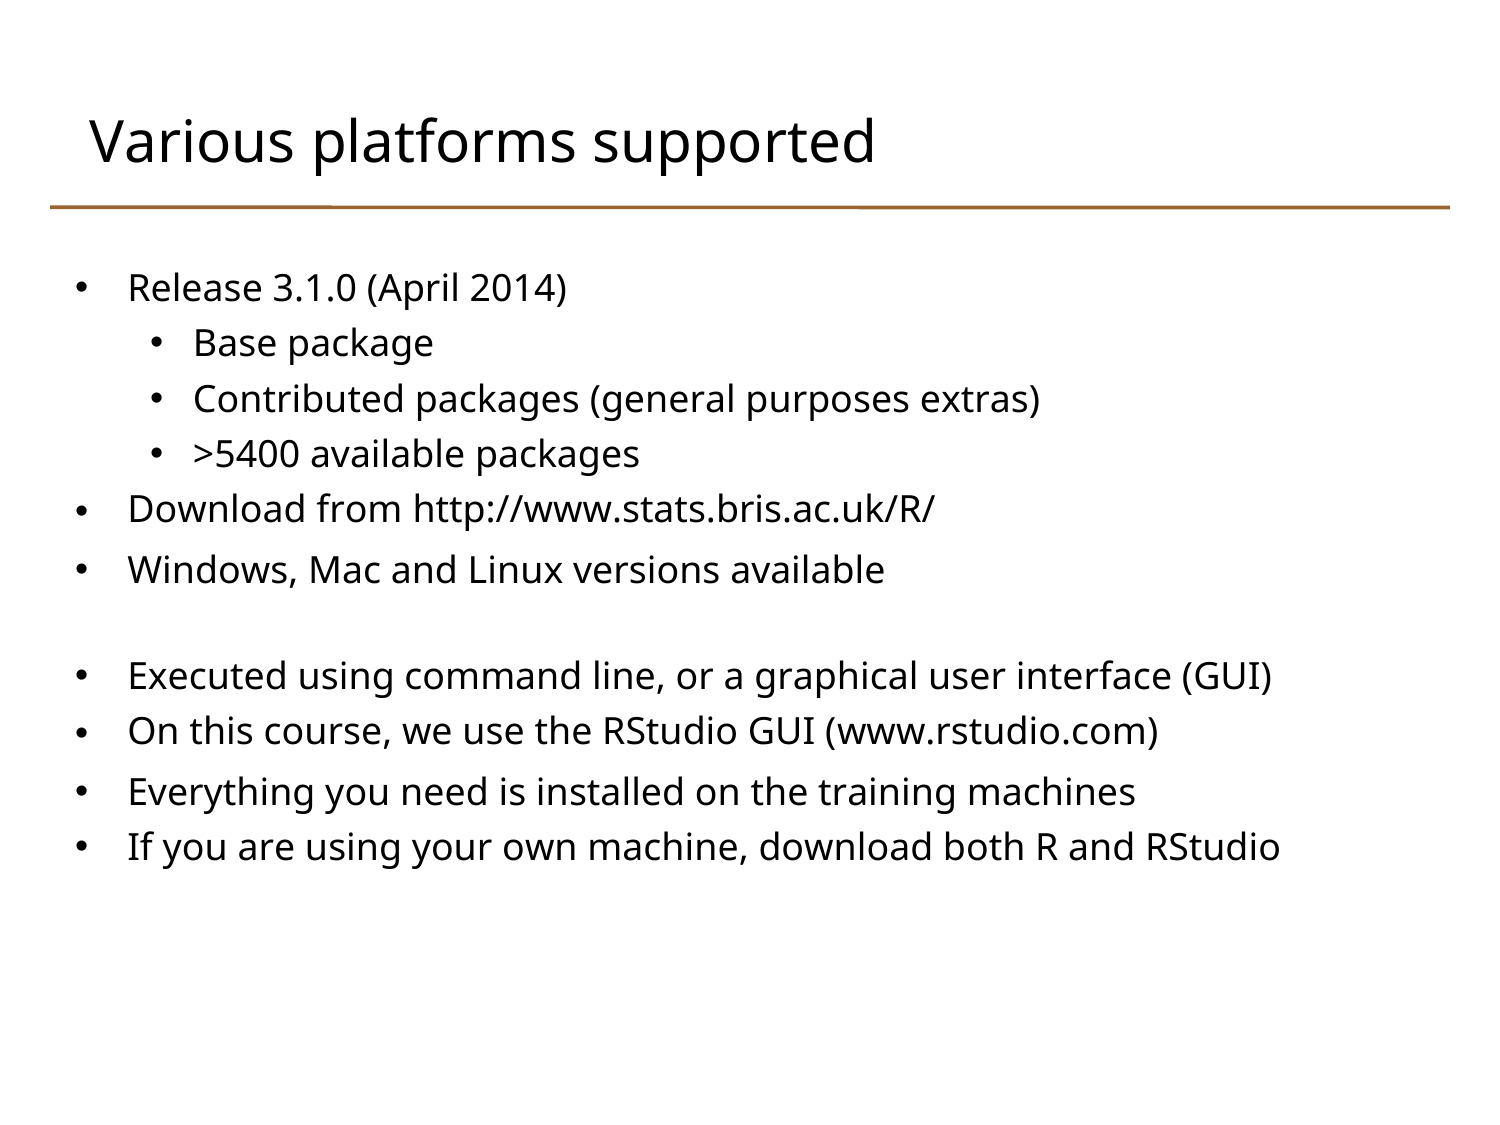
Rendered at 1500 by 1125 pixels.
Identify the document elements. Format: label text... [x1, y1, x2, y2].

text_box Various platforms supported [75, 44, 1425, 233]
text_box Release 3.1.0 (April 2014) Base package Contributed packages (general purposes extras) >5400 available packages Download from http://www.stats.bris.ac.uk/R/ Windows, Mac and Linux versions available Executed using command line, or a graphical user interface (GUI) On this course, we use the RStudio GUI (www.rstudio.com) Everything you need is installed on the training machines If you are using your own machine, download both R and RStudio [75, 263, 1425, 1006]
